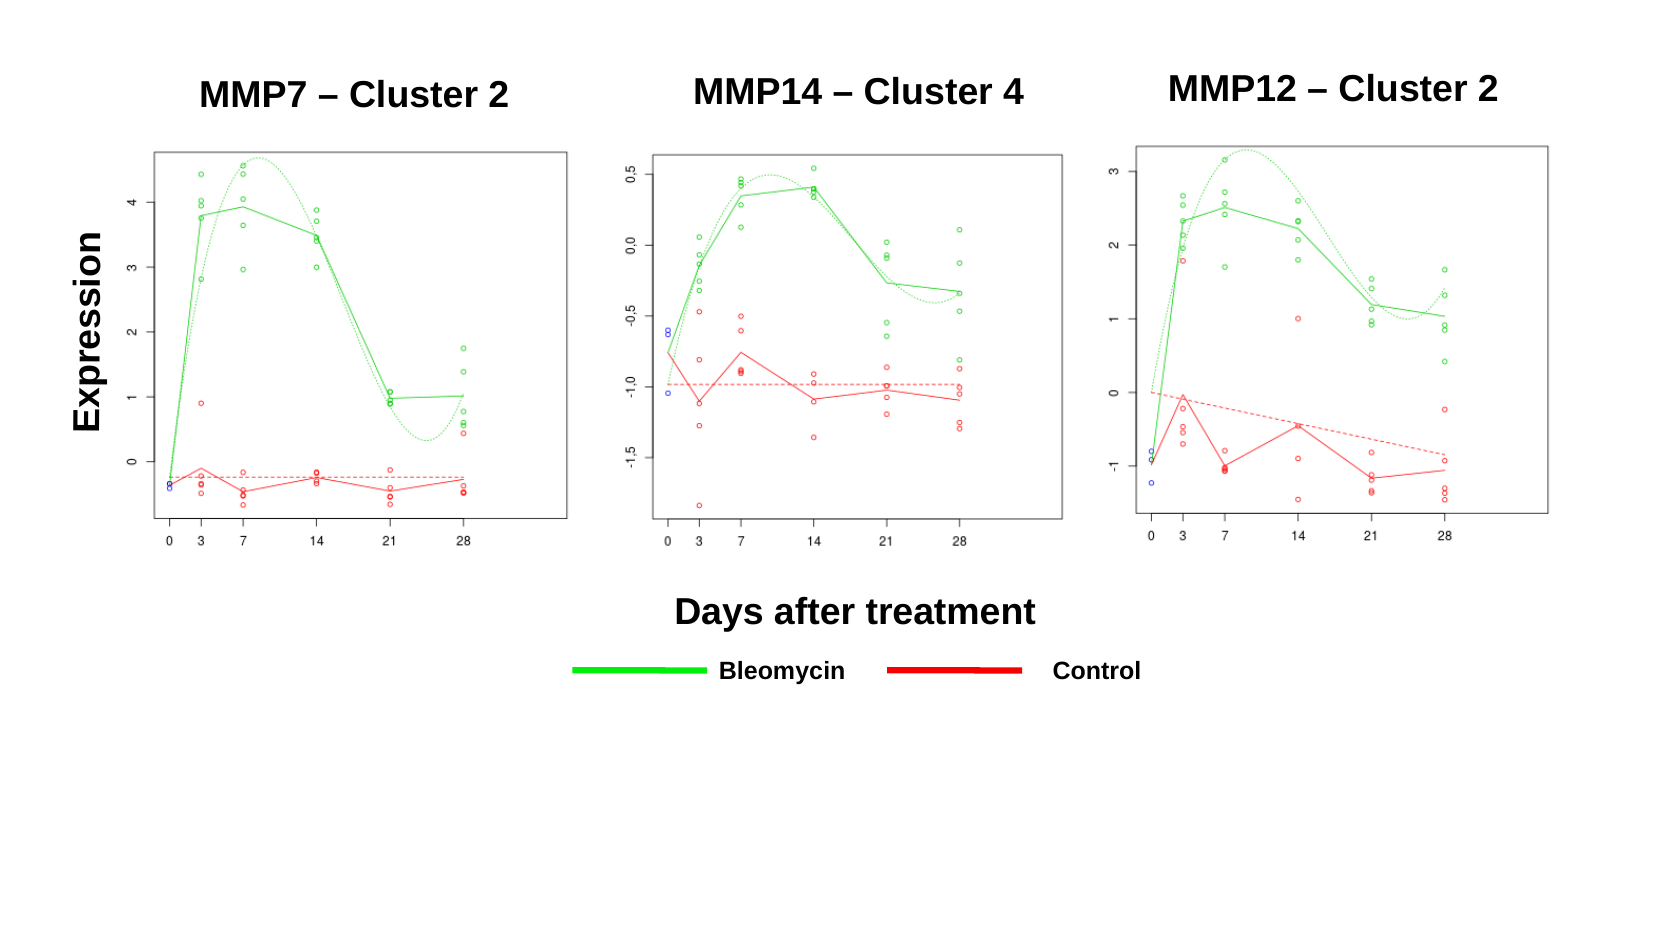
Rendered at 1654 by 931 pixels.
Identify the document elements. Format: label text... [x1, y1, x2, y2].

picture [1102, 135, 1558, 550]
text_box MMP7 – Cluster 2 [184, 65, 528, 126]
text_box Bleomycin [647, 655, 918, 685]
text_box MMP14 – Cluster 4 [678, 62, 1052, 162]
picture [611, 143, 1074, 556]
text_box Expression [57, 216, 116, 449]
text_box Control [962, 655, 1233, 685]
picture [112, 140, 578, 556]
text_box Days after treatment [659, 583, 1058, 641]
text_box MMP12 – Cluster 2 [1153, 60, 1529, 159]
